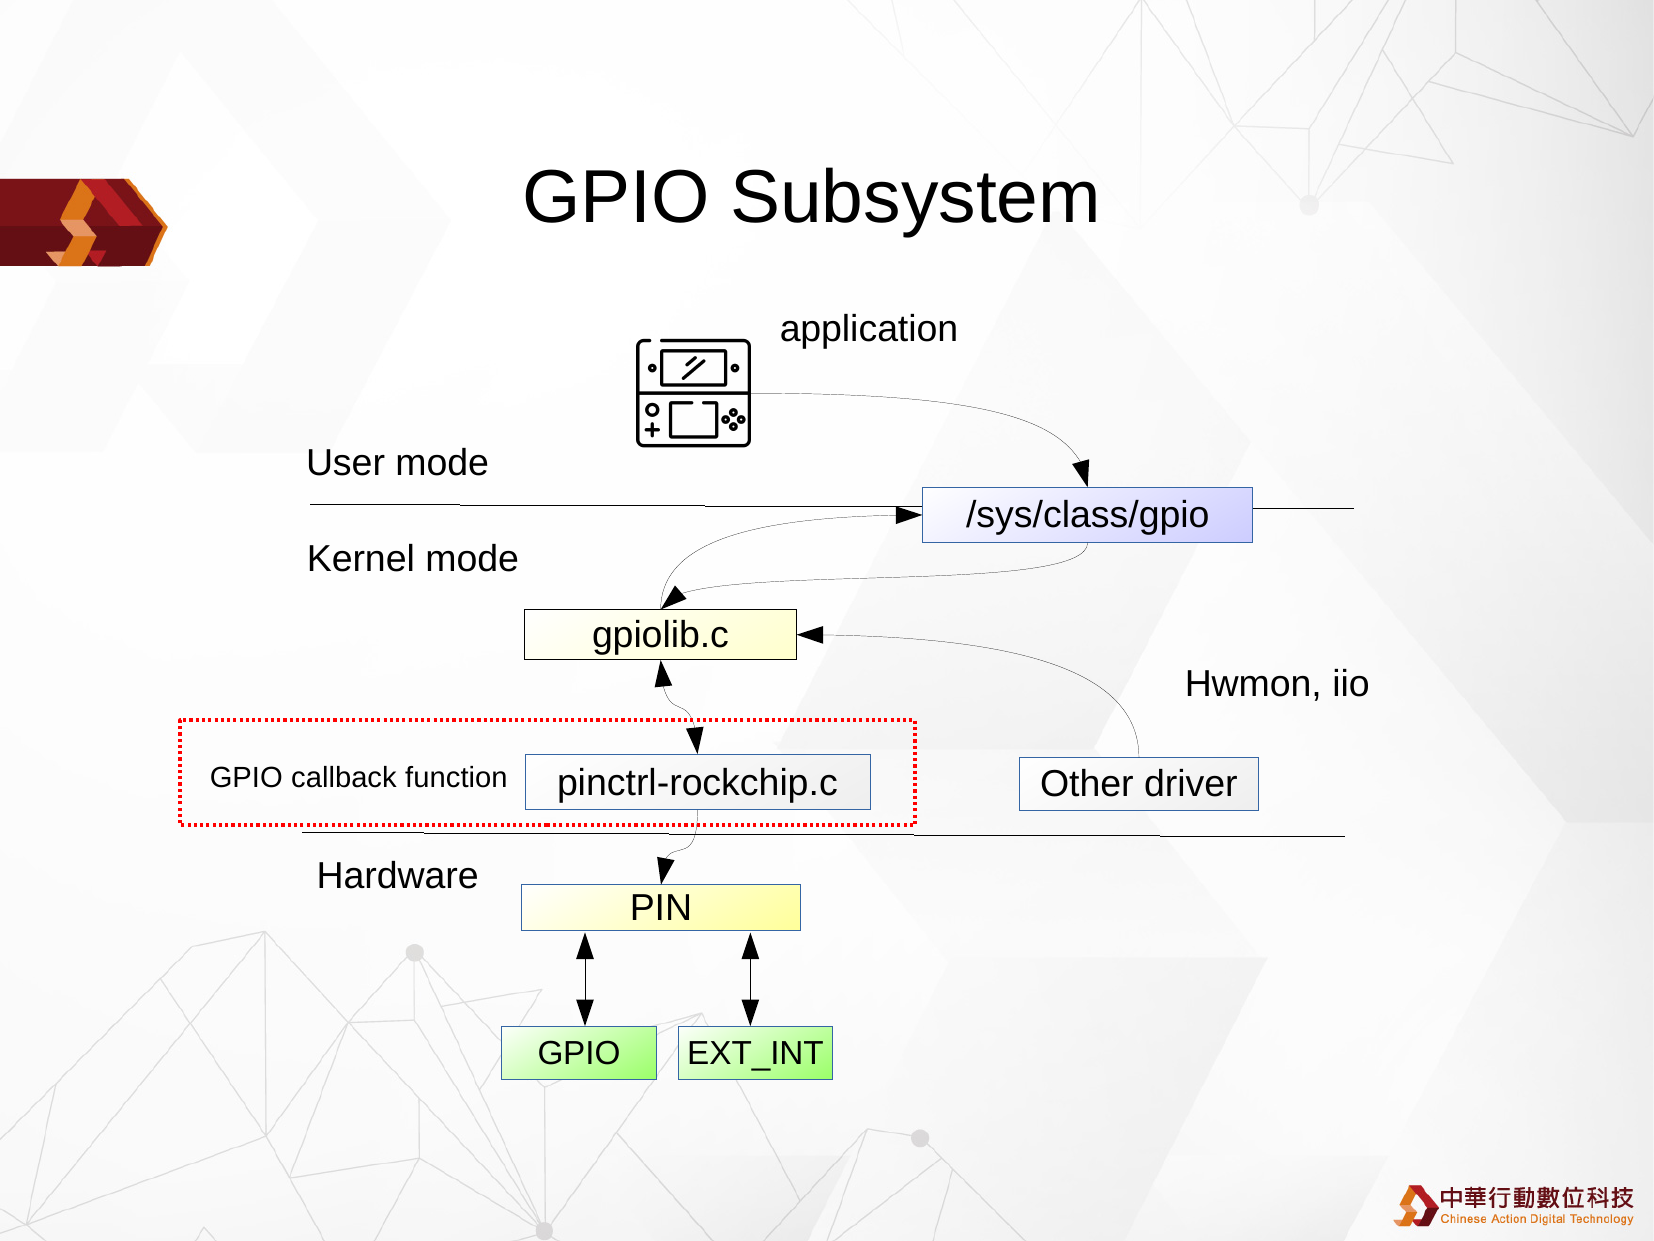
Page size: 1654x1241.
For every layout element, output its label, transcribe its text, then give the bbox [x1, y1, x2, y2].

text_box application [765, 300, 1021, 357]
text_box Hwmon, iio [1170, 654, 1426, 712]
text_box pinctrl-rockchip.c [525, 754, 871, 810]
text_box gpiolib.c [524, 609, 797, 660]
text_box GPIO callback function [195, 754, 532, 802]
text_box User mode [291, 434, 504, 492]
text_box Kernel mode [292, 529, 534, 587]
title GPIO Subsystem [118, 112, 1506, 281]
text_box PIN [521, 884, 801, 931]
text_box GPIO [501, 1026, 657, 1080]
text_box Hardware [301, 847, 494, 905]
text_box /sys/class/gpio [922, 487, 1253, 543]
text_box EXT_INT [678, 1026, 833, 1080]
picture [0, 0, 1654, 1241]
text_box Other driver [1019, 757, 1259, 811]
